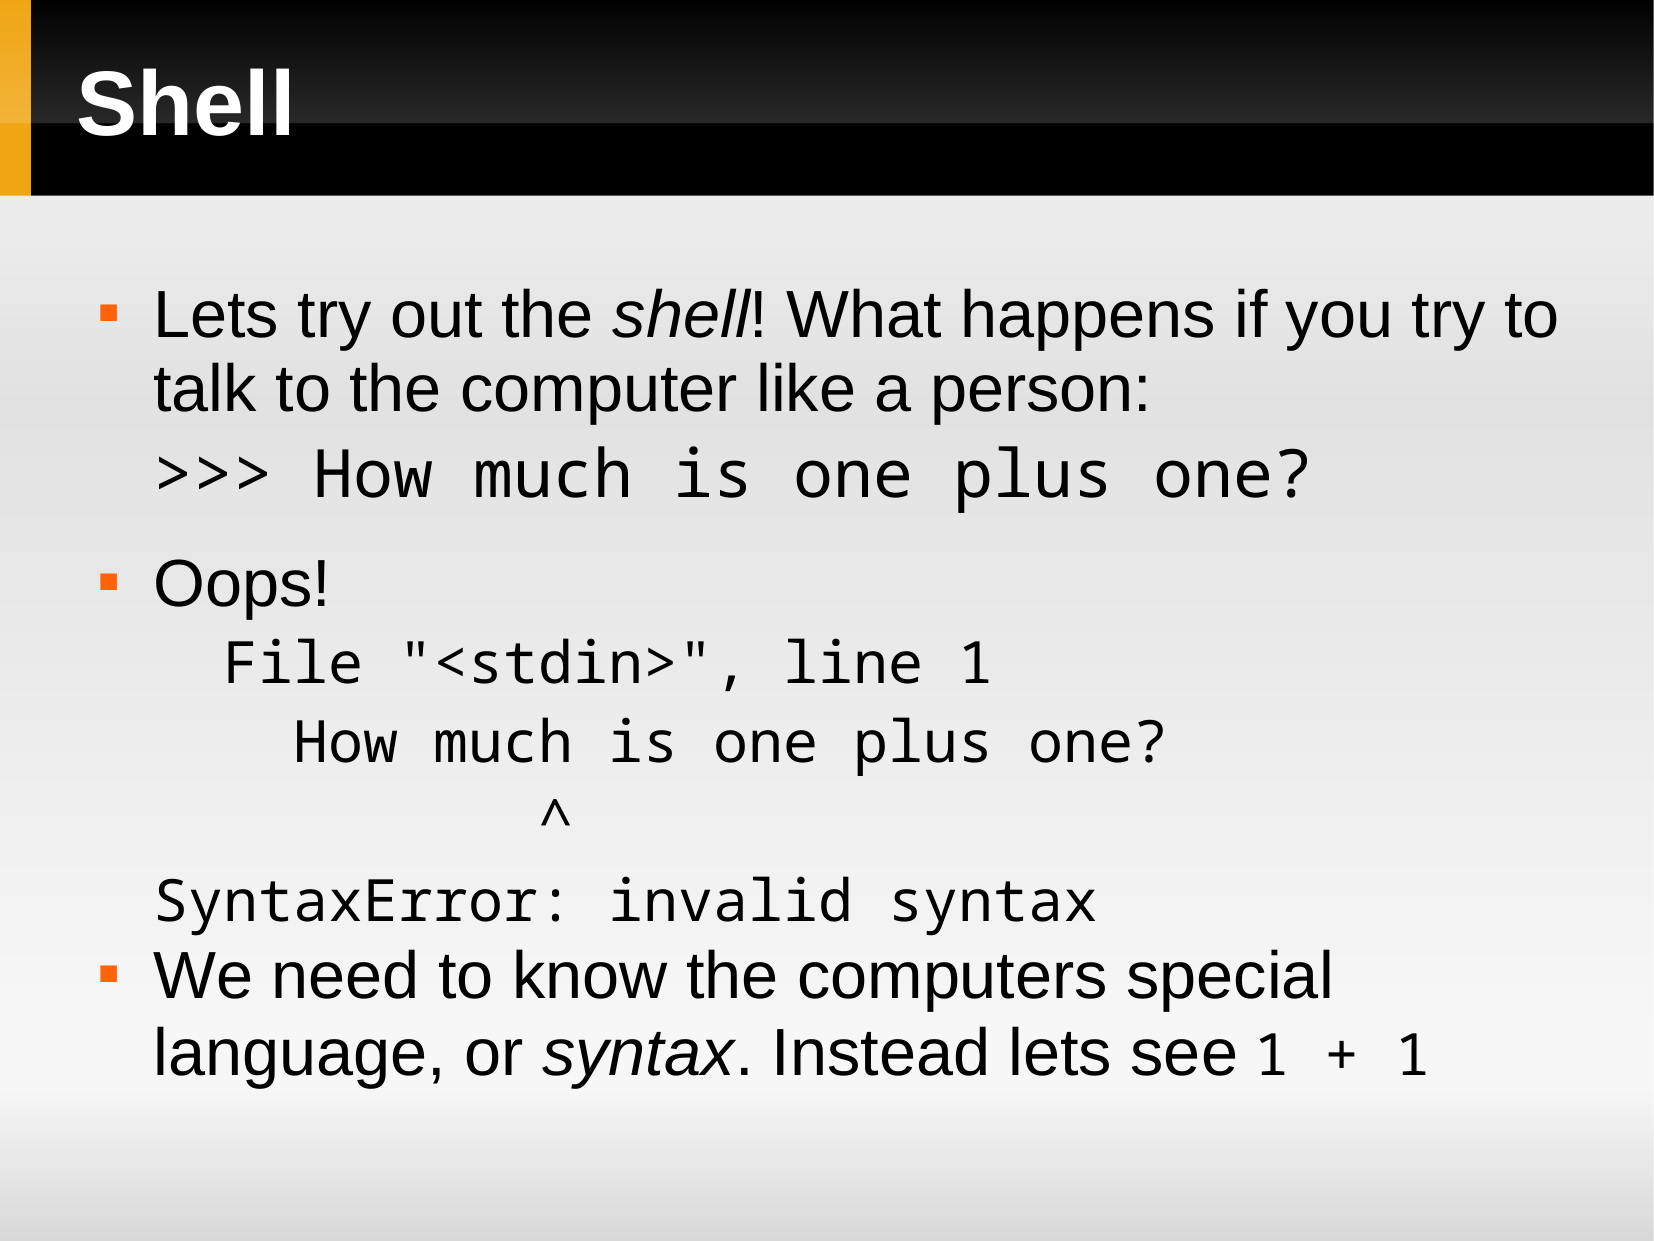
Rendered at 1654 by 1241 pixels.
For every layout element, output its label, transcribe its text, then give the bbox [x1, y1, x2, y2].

title Shell [76, 0, 1565, 208]
picture [0, 0, 1654, 1241]
list Lets try out the shell! What happens if you try to talk to the computer like a person: >>> How much is one plus one? Oops! File "<stdin>", line 1 How much is one plus one? ^ SyntaxError: invalid syntax We need to know the computers special language, or syntax. Instead lets see 1 + 1 [82, 276, 1571, 1111]
